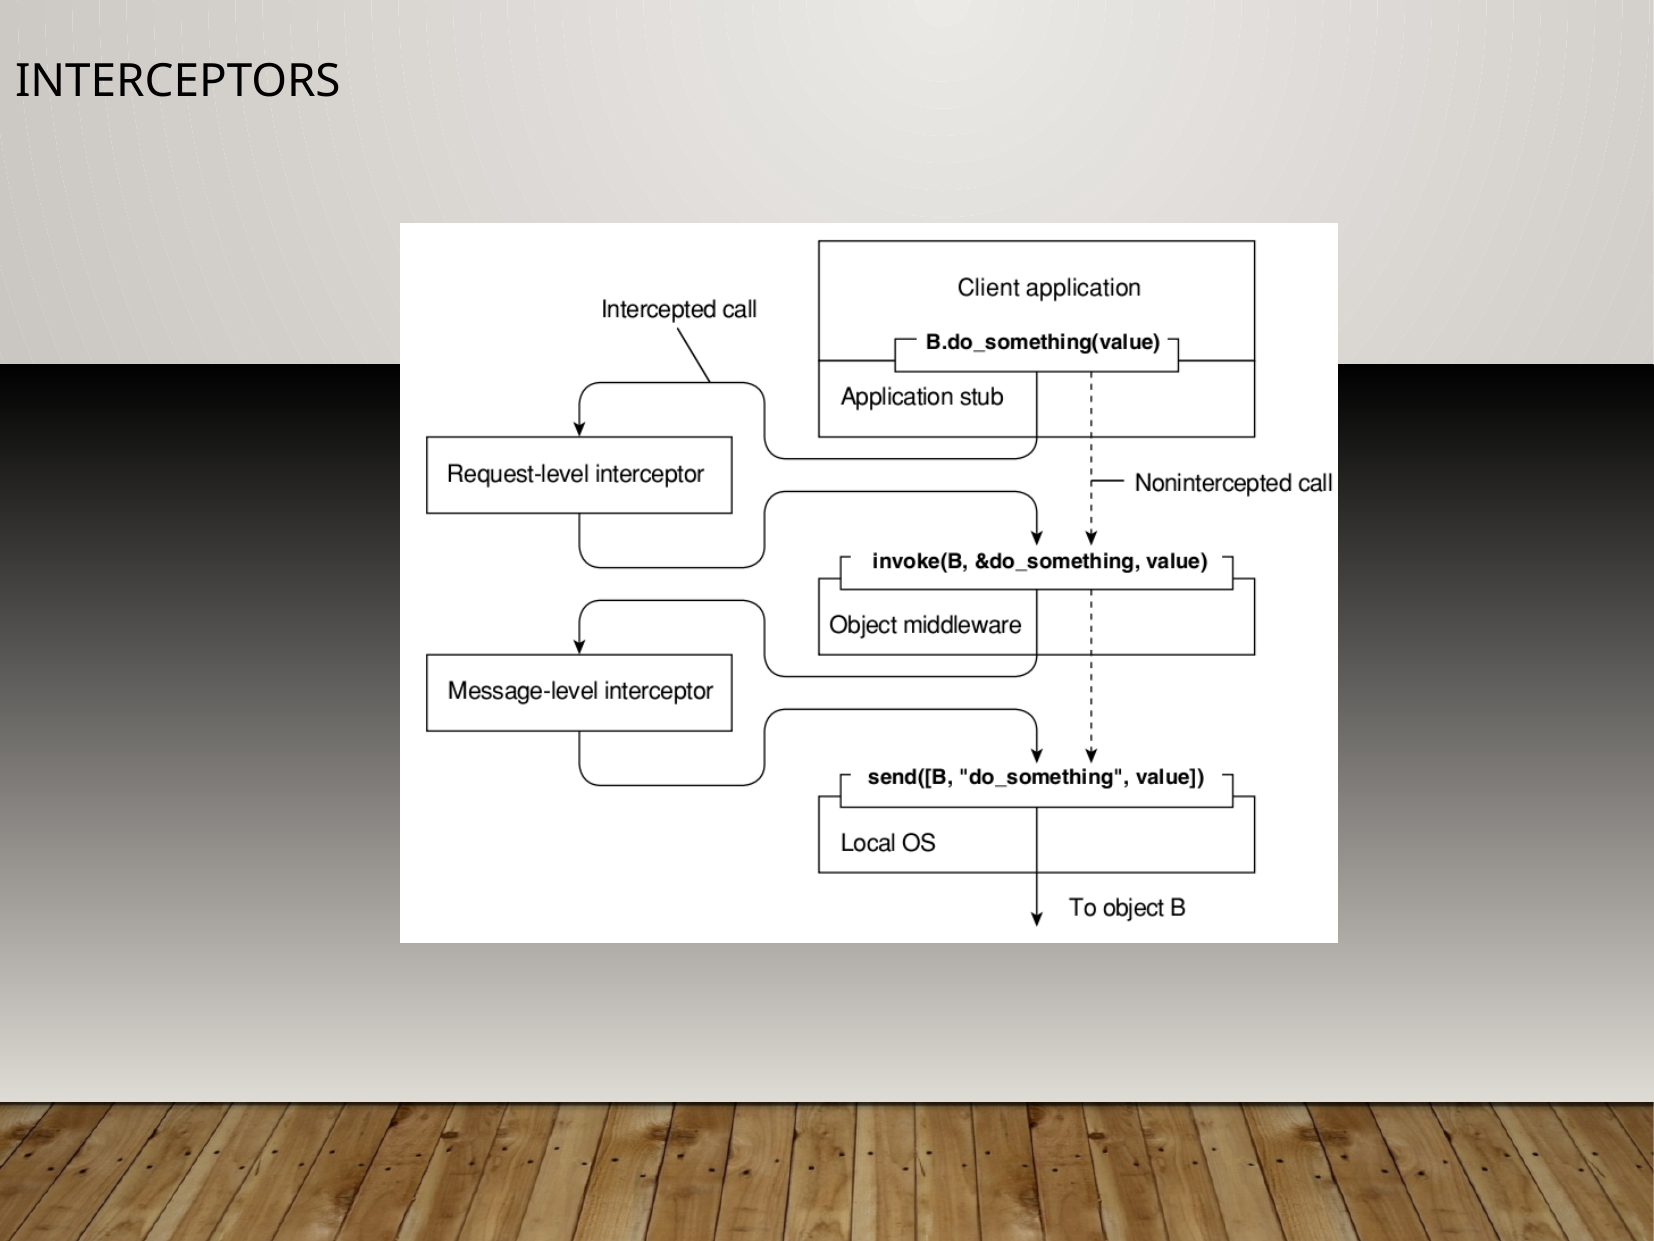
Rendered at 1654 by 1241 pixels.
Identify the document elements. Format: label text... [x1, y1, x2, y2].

title Interceptors [0, 49, 1654, 257]
picture [400, 223, 1338, 944]
